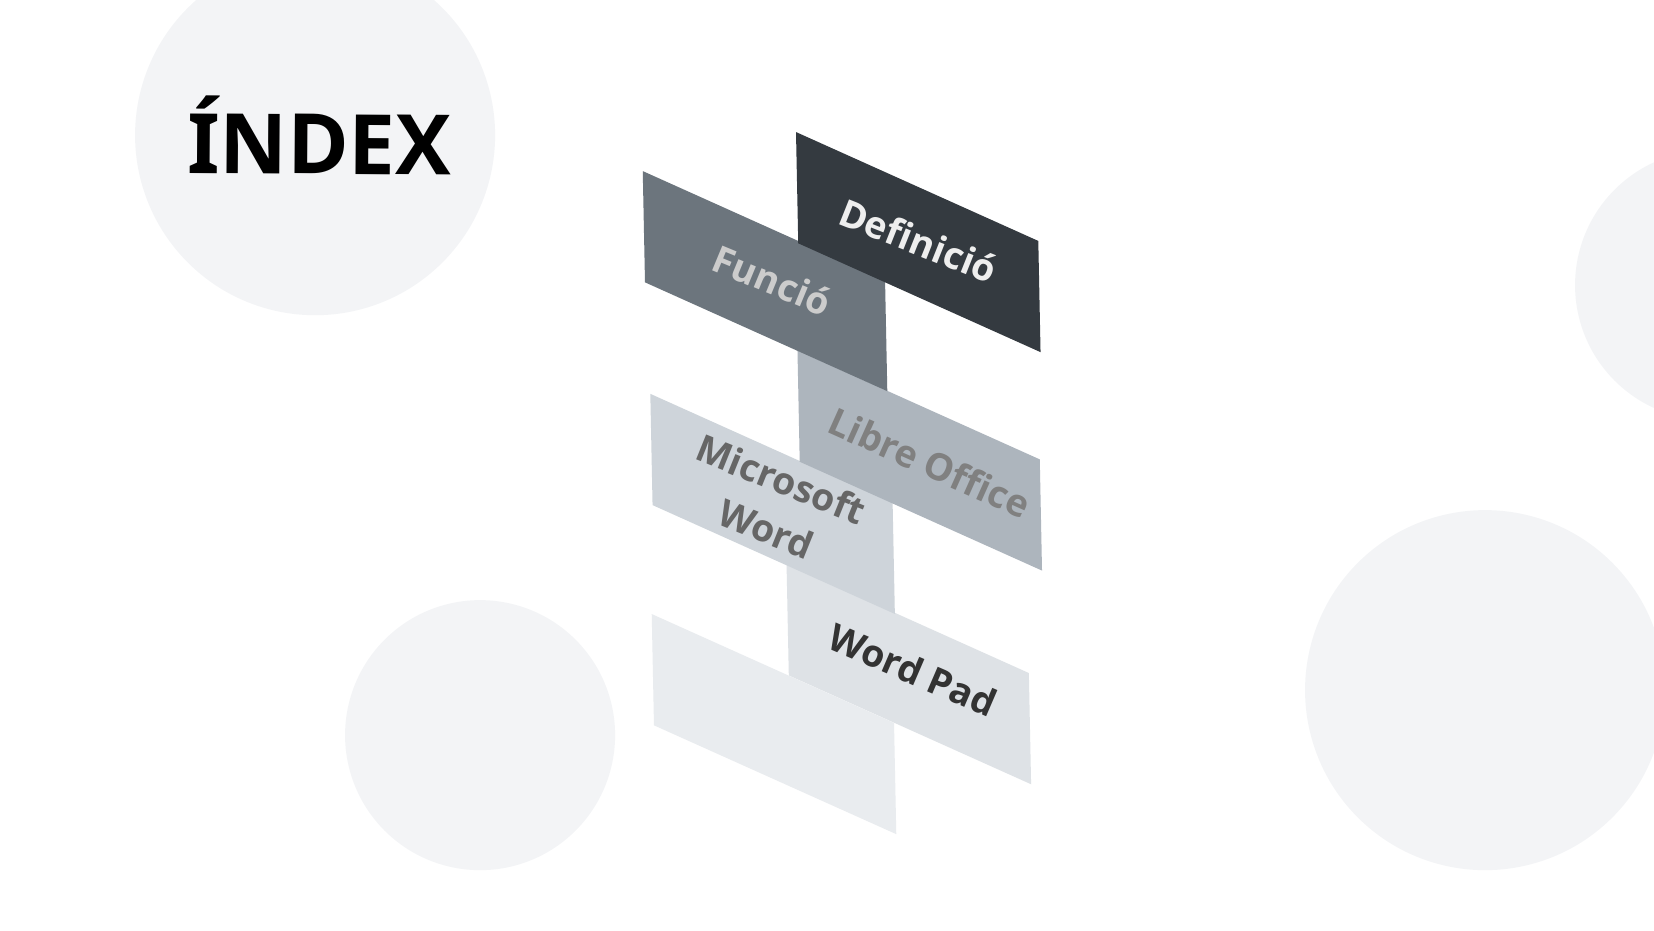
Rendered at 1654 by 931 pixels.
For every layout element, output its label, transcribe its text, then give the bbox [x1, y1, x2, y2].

text_box Word Pad [804, 598, 1134, 790]
text_box Libre Office [804, 382, 1133, 578]
text_box Funció [526, 152, 857, 340]
text_box Definició [690, 124, 1022, 308]
text_box Microsoft Word [601, 388, 952, 621]
text_box ÍNDEX [169, 76, 467, 208]
